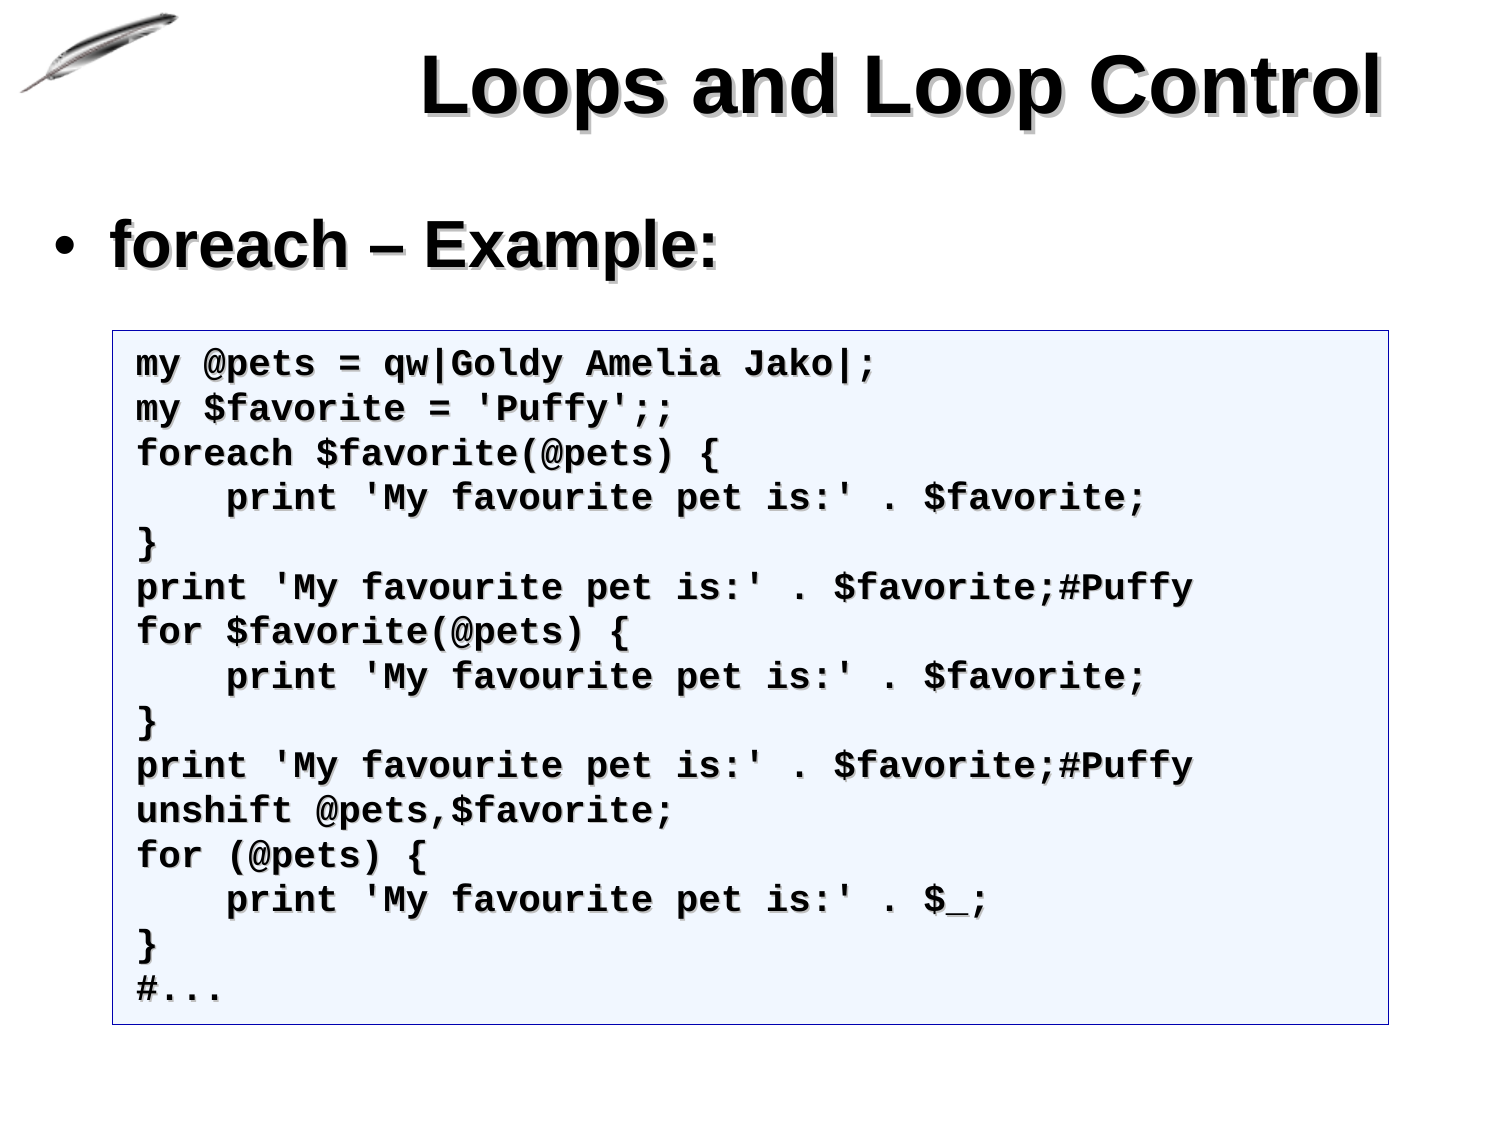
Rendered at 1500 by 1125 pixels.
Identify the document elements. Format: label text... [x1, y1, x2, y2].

picture [16, 11, 184, 95]
list foreach – Example: [53, 207, 1447, 1084]
text_box my @pets = qw|Goldy Amelia Jako|; my $favorite = 'Puffy';; foreach $favorite(@pets) { print 'My favourite pet is:' . $favorite; } print 'My favourite pet is:' . $favorite;#Puffy for $favorite(@pets) { print 'My favourite pet is:' . $favorite; } print 'My favourite pet is:' . $favorite;#Puffy unshift @pets,$favorite; for (@pets) { print 'My favourite pet is:' . $_; } #... [112, 330, 1389, 1025]
title Loops and Loop Control [419, 0, 1459, 179]
